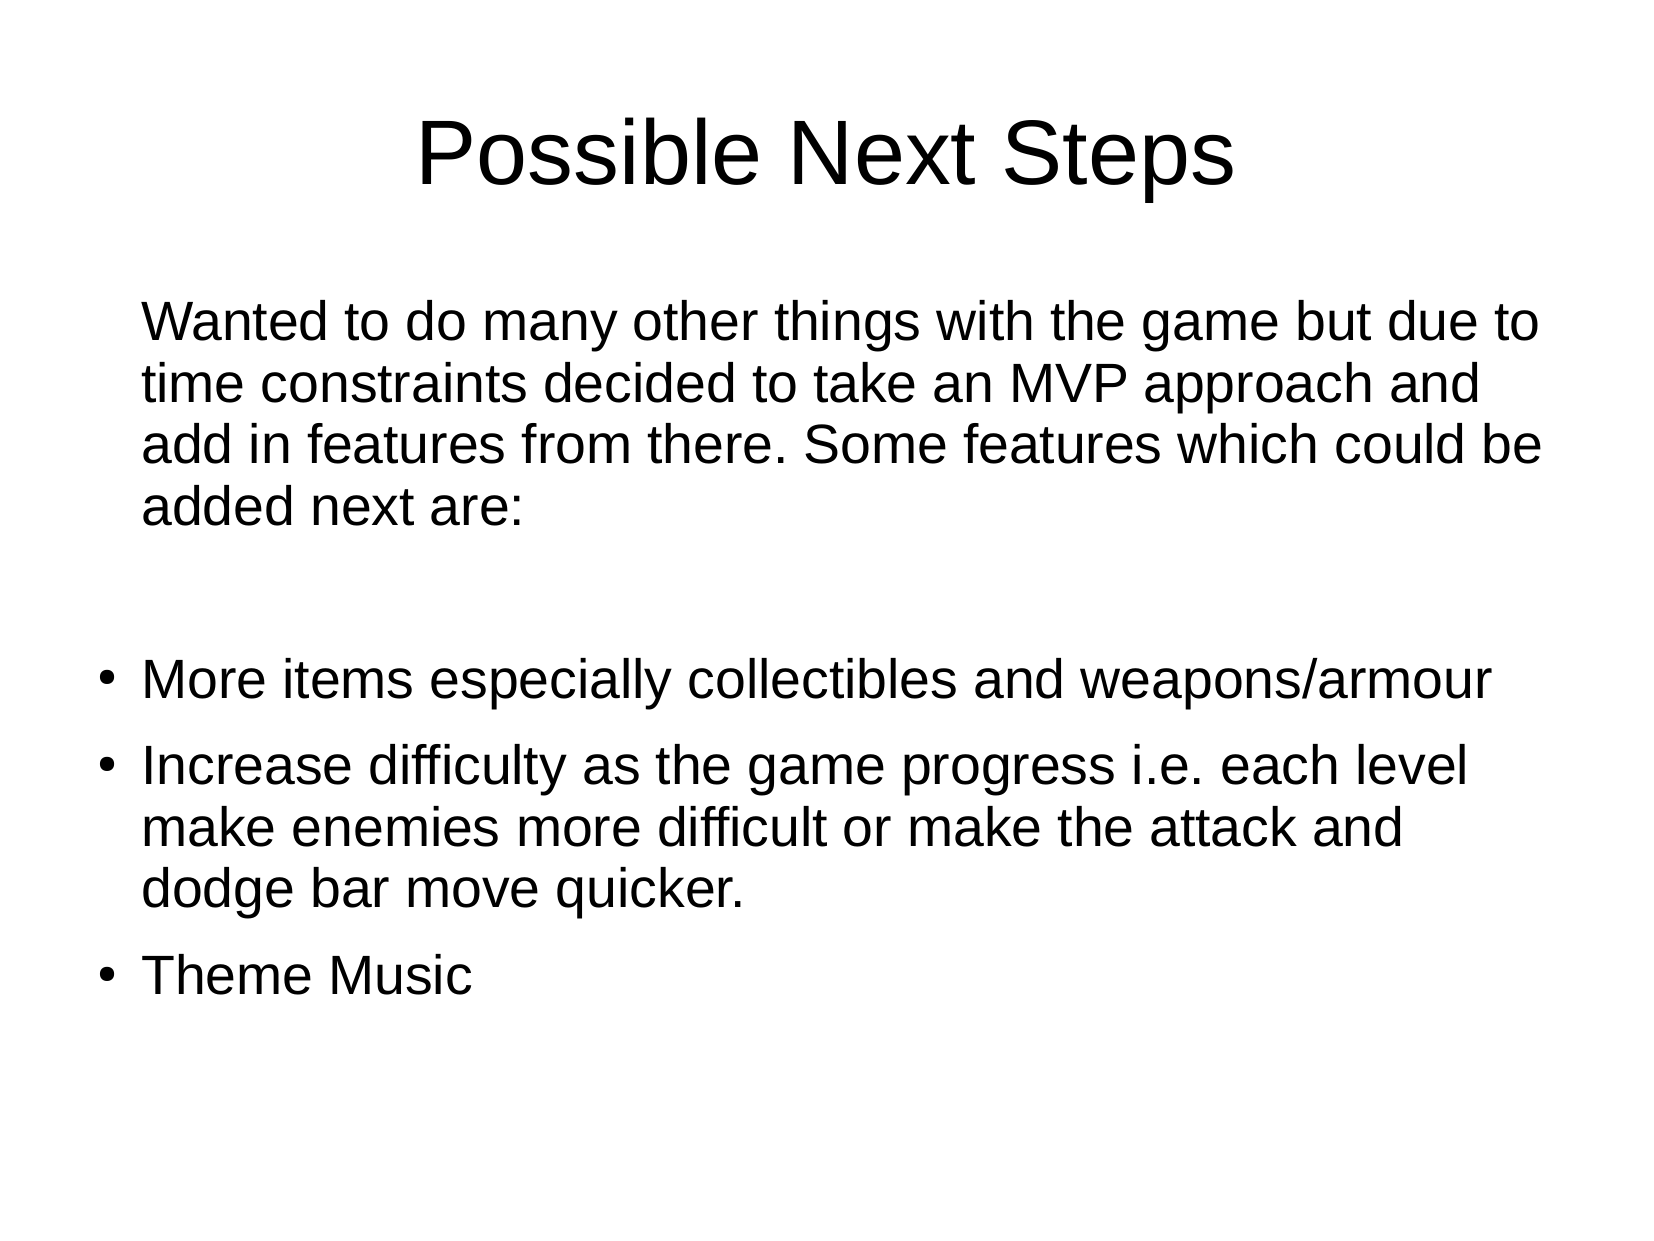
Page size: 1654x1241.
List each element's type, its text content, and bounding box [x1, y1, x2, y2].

title Possible Next Steps [82, 49, 1571, 257]
list Wanted to do many other things with the game but due to time constraints decided to take an MVP approach and add in features from there. Some features which could be added next are: More items especially collectibles and weapons/armour Increase difficulty as the game progress i.e. each level make enemies more difficult or make the attack and dodge bar move quicker. Theme Music [82, 290, 1571, 1010]
